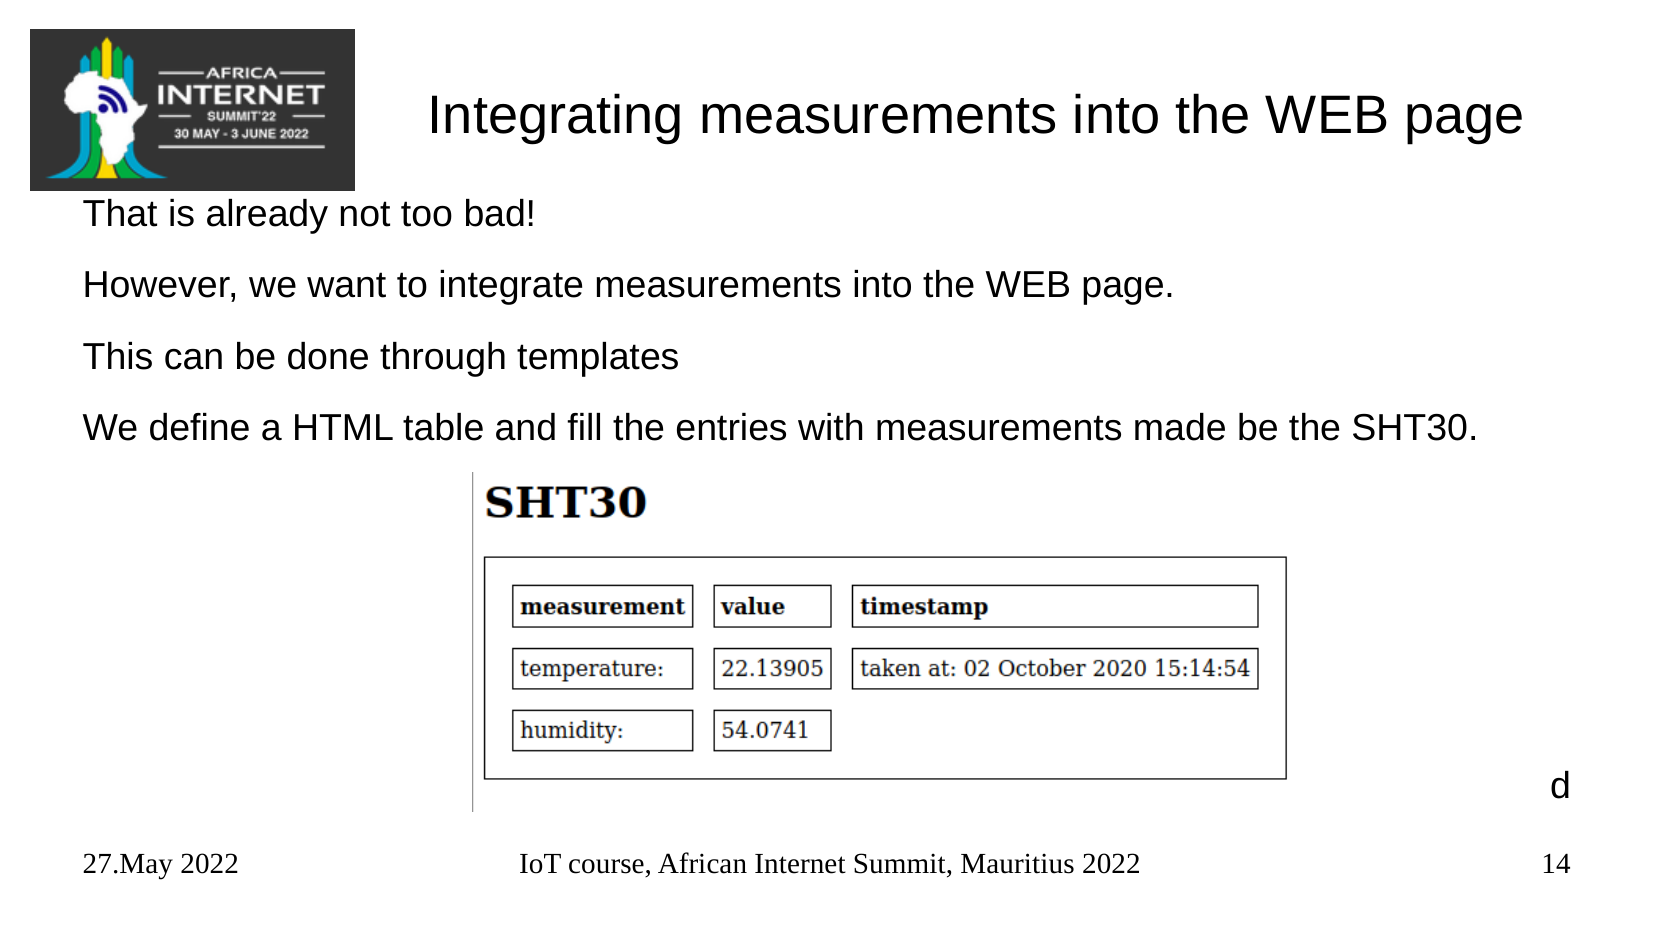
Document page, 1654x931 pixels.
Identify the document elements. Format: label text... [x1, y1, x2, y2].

title Integrating measurements into the WEB page [383, 37, 1571, 192]
text_box d [1535, 757, 1613, 855]
picture [472, 472, 1330, 812]
picture [30, 29, 355, 191]
list That is already not too bad! However, we want to integrate measurements into the WEB page. This can be done through templates We define a HTML table and fill the entries with measurements made be the SHT30. [82, 192, 1571, 758]
